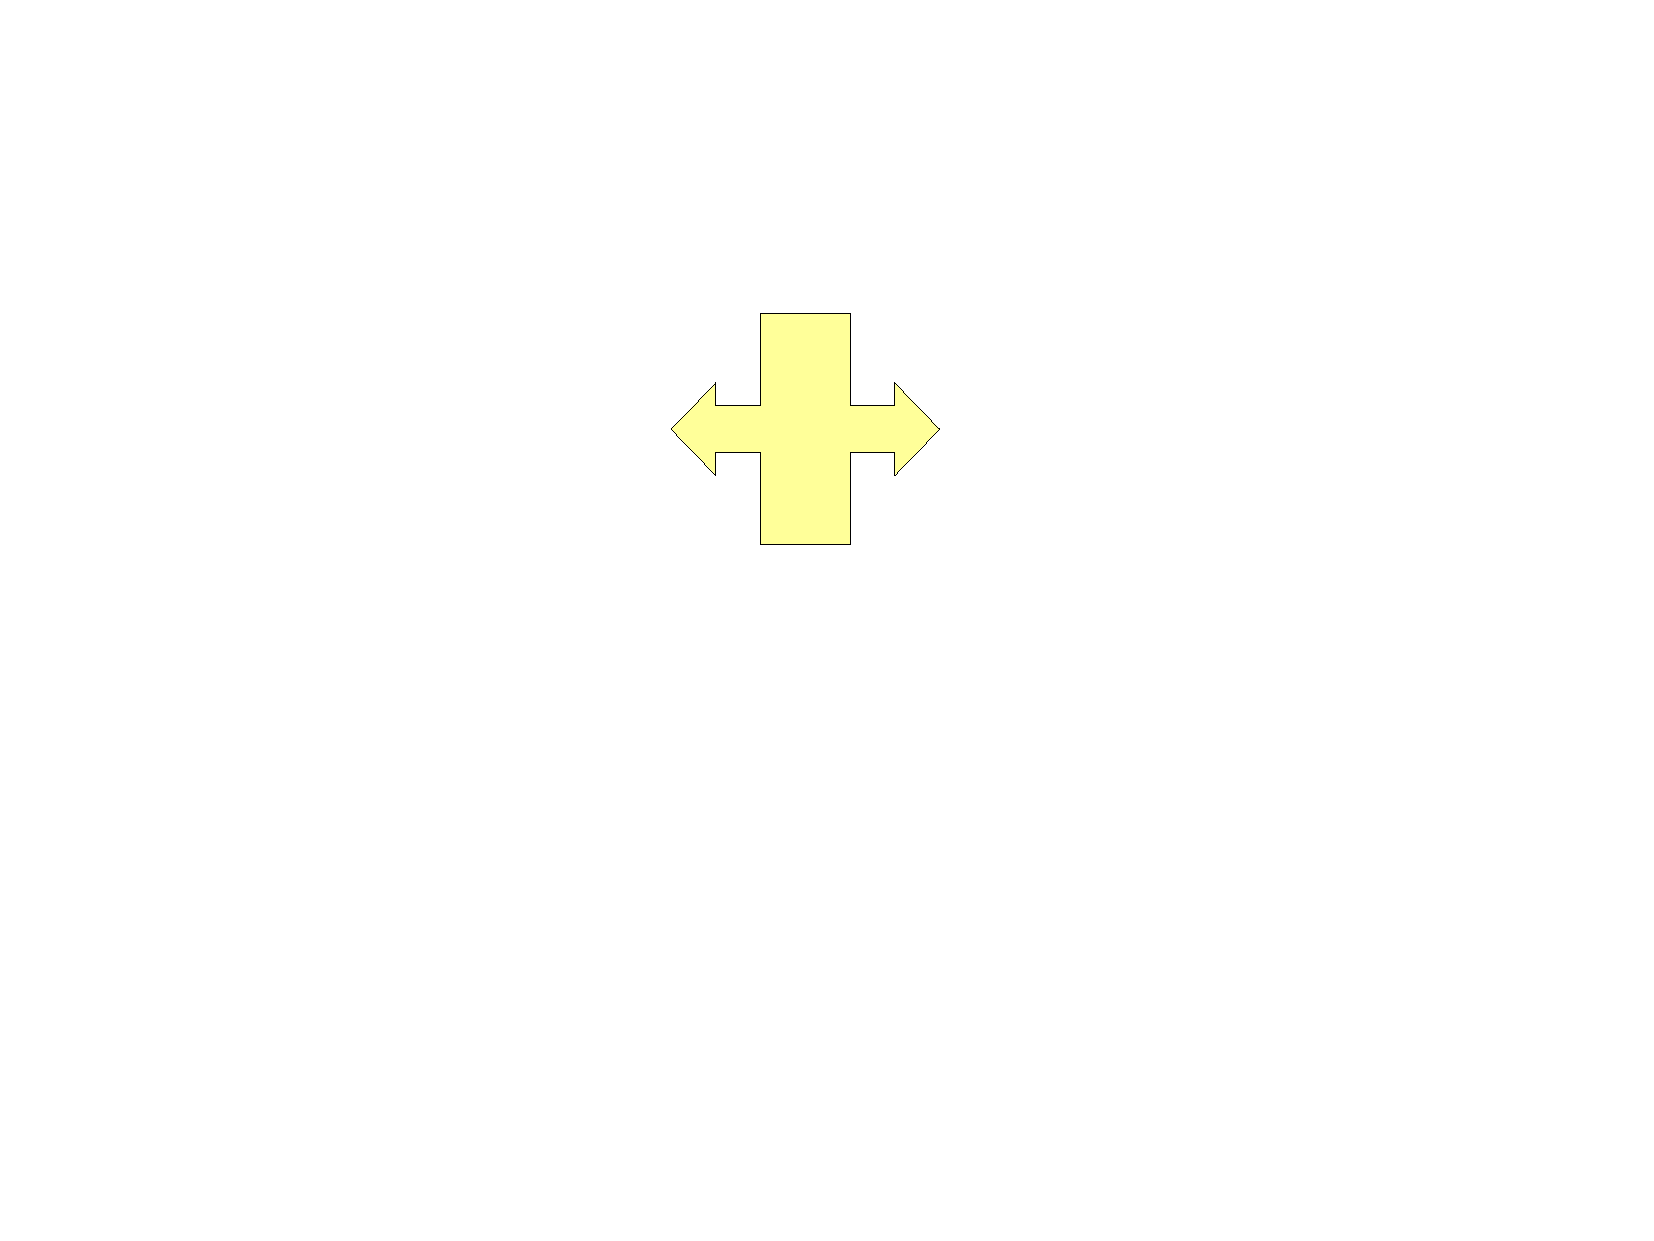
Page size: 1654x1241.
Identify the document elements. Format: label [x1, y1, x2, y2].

text_box [671, 313, 940, 545]
